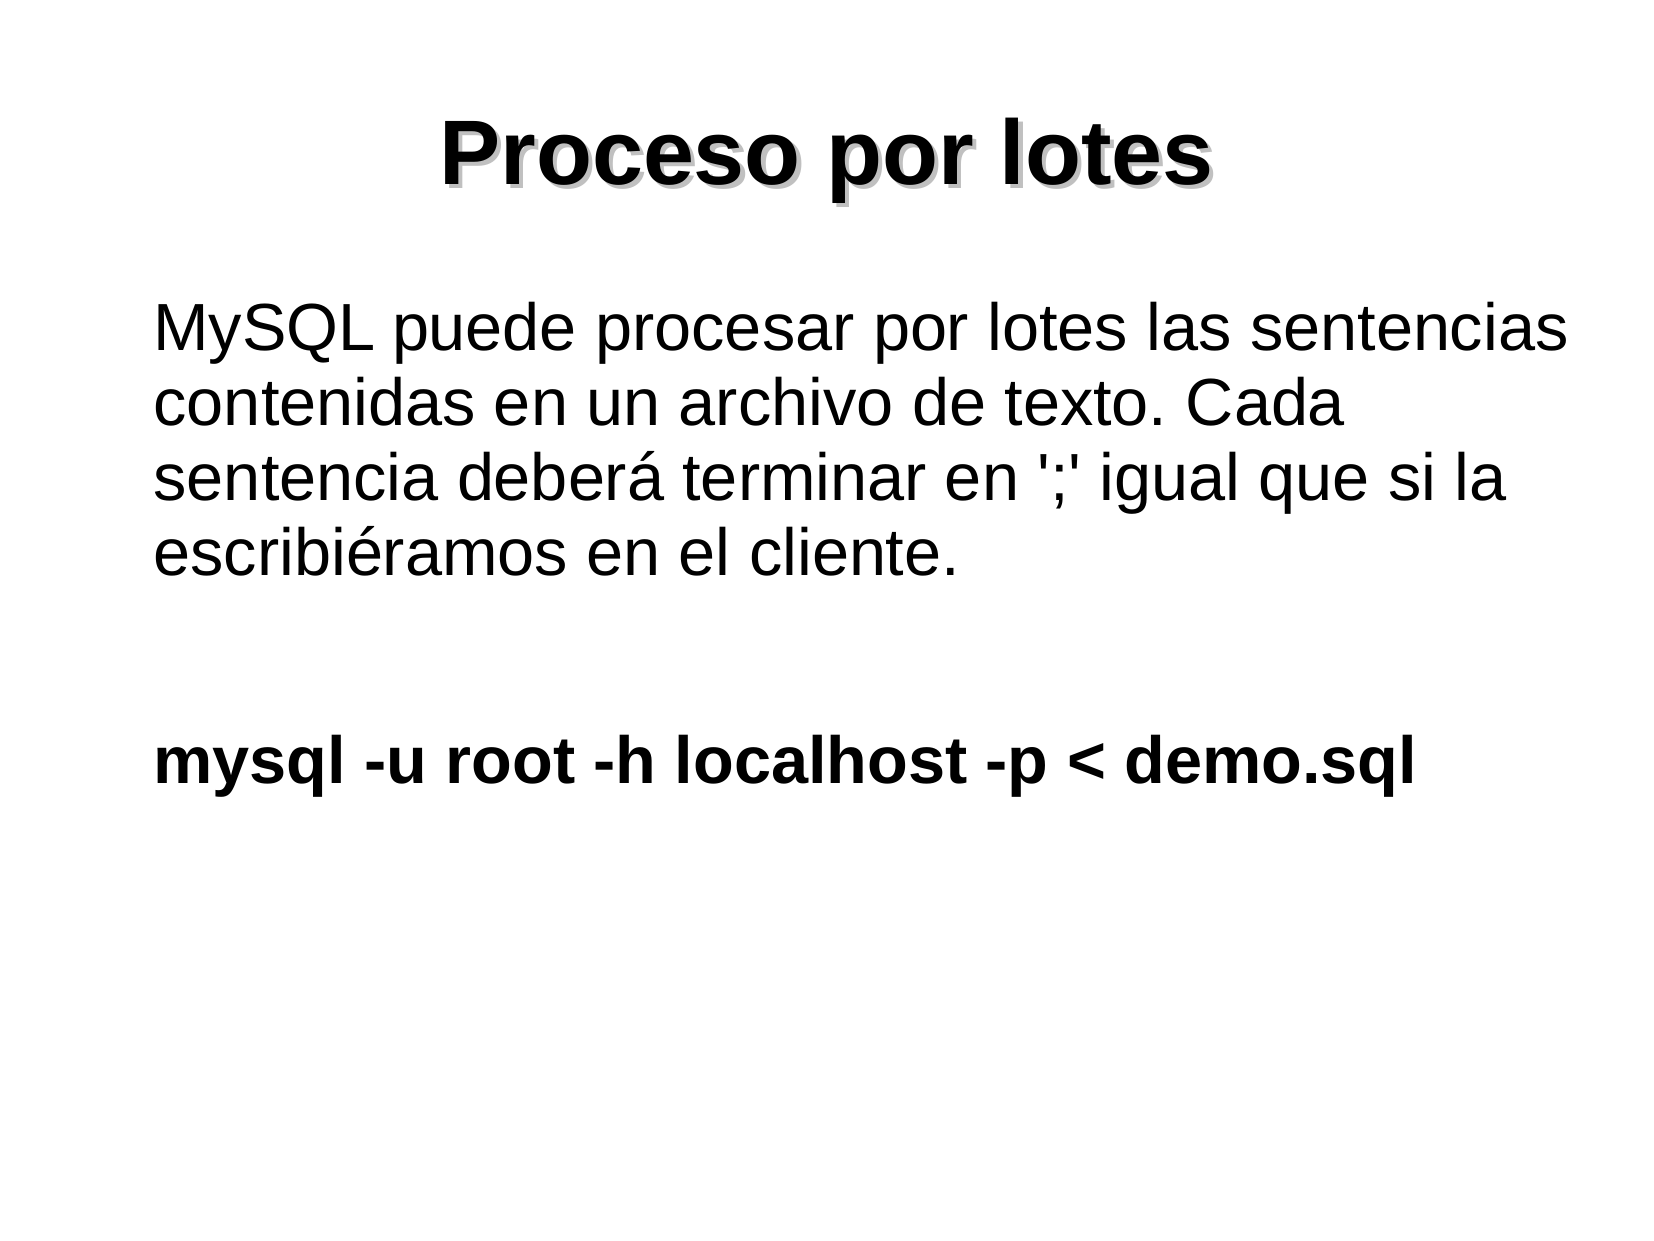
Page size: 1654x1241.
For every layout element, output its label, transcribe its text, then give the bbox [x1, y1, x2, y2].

list MySQL puede procesar por lotes las sentencias contenidas en un archivo de texto. Cada sentencia deberá terminar en ';' igual que si la escribiéramos en el cliente. mysql -u root -h localhost -p < demo.sql [82, 290, 1571, 1010]
title Proceso por lotes [82, 49, 1571, 257]
